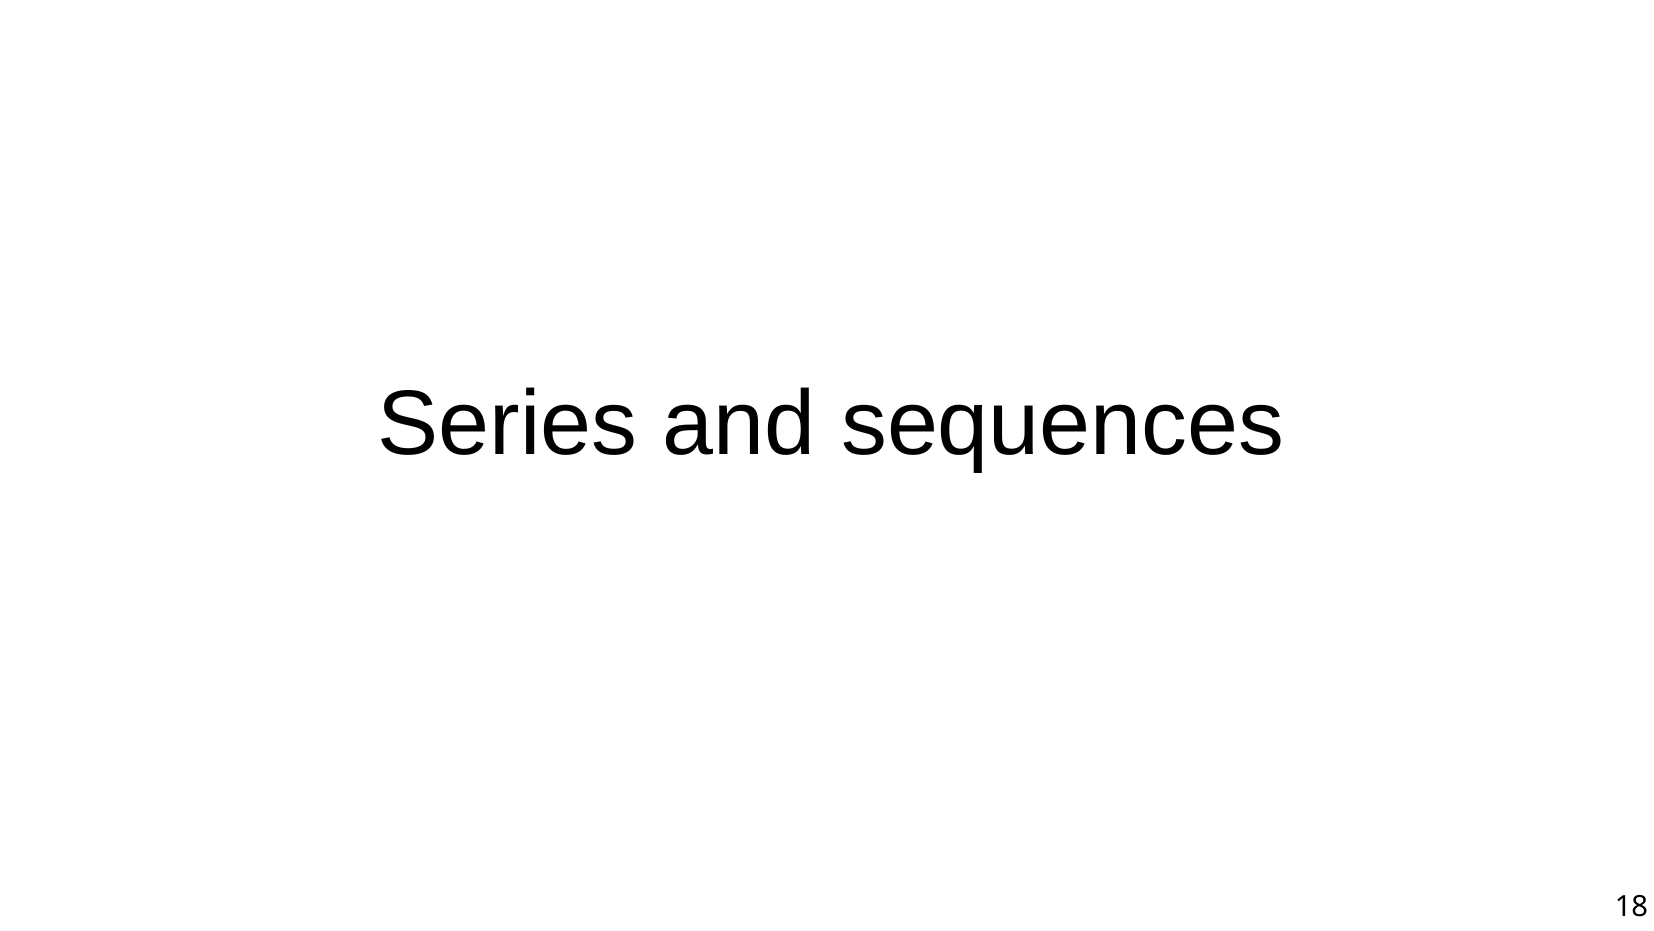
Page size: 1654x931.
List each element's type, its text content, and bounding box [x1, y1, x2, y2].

title Series and sequences [87, 345, 1576, 501]
